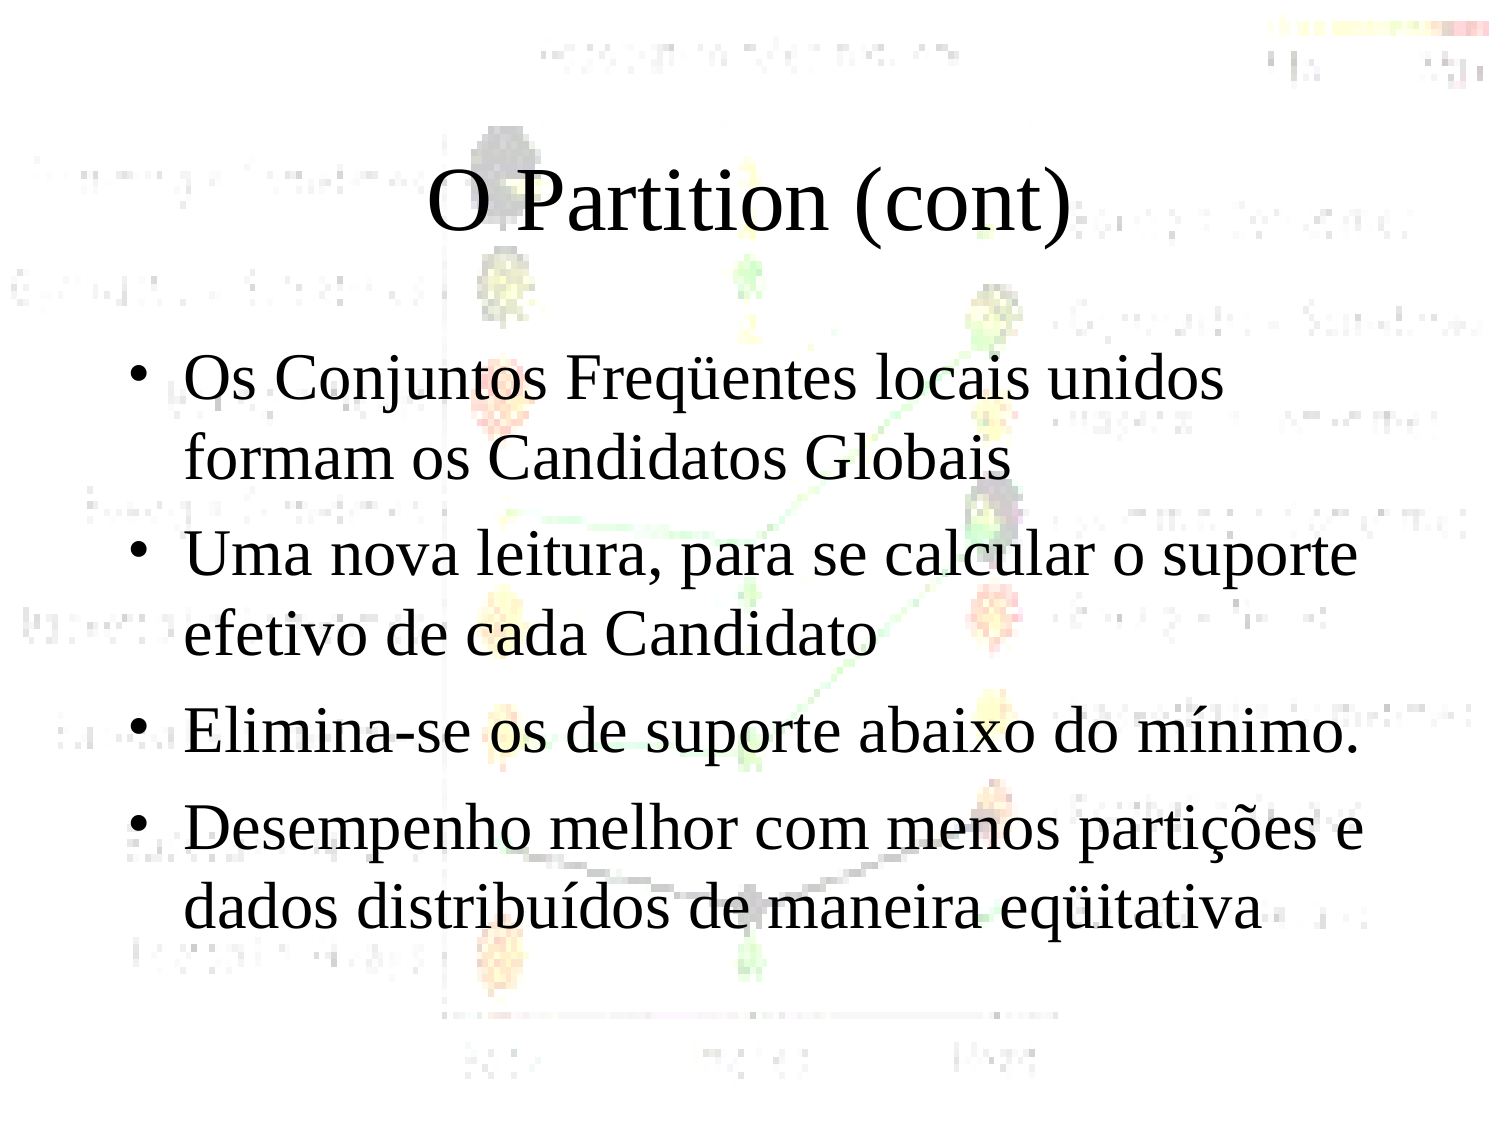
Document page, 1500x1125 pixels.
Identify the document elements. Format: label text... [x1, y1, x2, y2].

title O Partition (cont) [112, 99, 1388, 288]
list Os Conjuntos Freqüentes locais unidos formam os Candidatos Globais Uma nova leitura, para se calcular o suporte efetivo de cada Candidato Elimina-se os de suporte abaixo do mínimo. Desempenho melhor com menos partições e dados distribuídos de maneira eqüitativa [112, 324, 1388, 1001]
